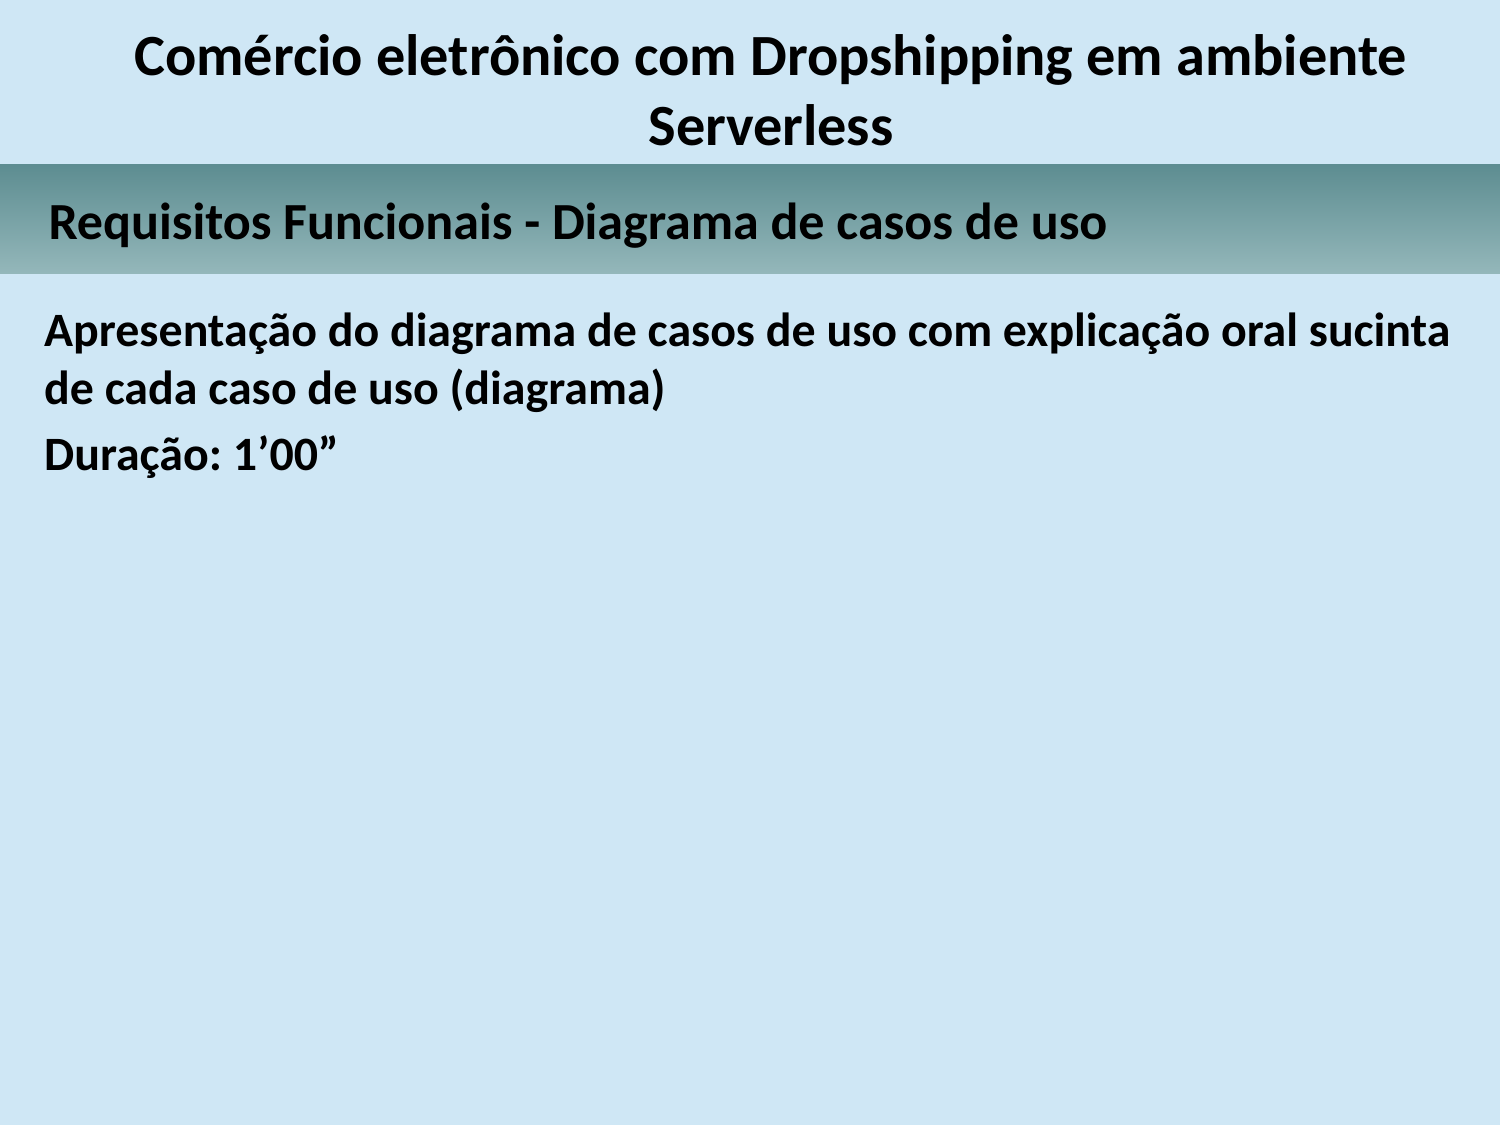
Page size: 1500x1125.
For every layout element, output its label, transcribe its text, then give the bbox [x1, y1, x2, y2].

text_box [0, 164, 1500, 274]
text_box Requisitos Funcionais - Diagrama de casos de uso [33, 180, 1467, 258]
text_box Apresentação do diagrama de casos de uso com explicação oral sucinta de cada caso de uso (diagrama) Duração: 1’00” [29, 290, 1478, 967]
text_box Comércio eletrônico com Dropshipping em ambiente Serverless [47, 9, 1496, 165]
